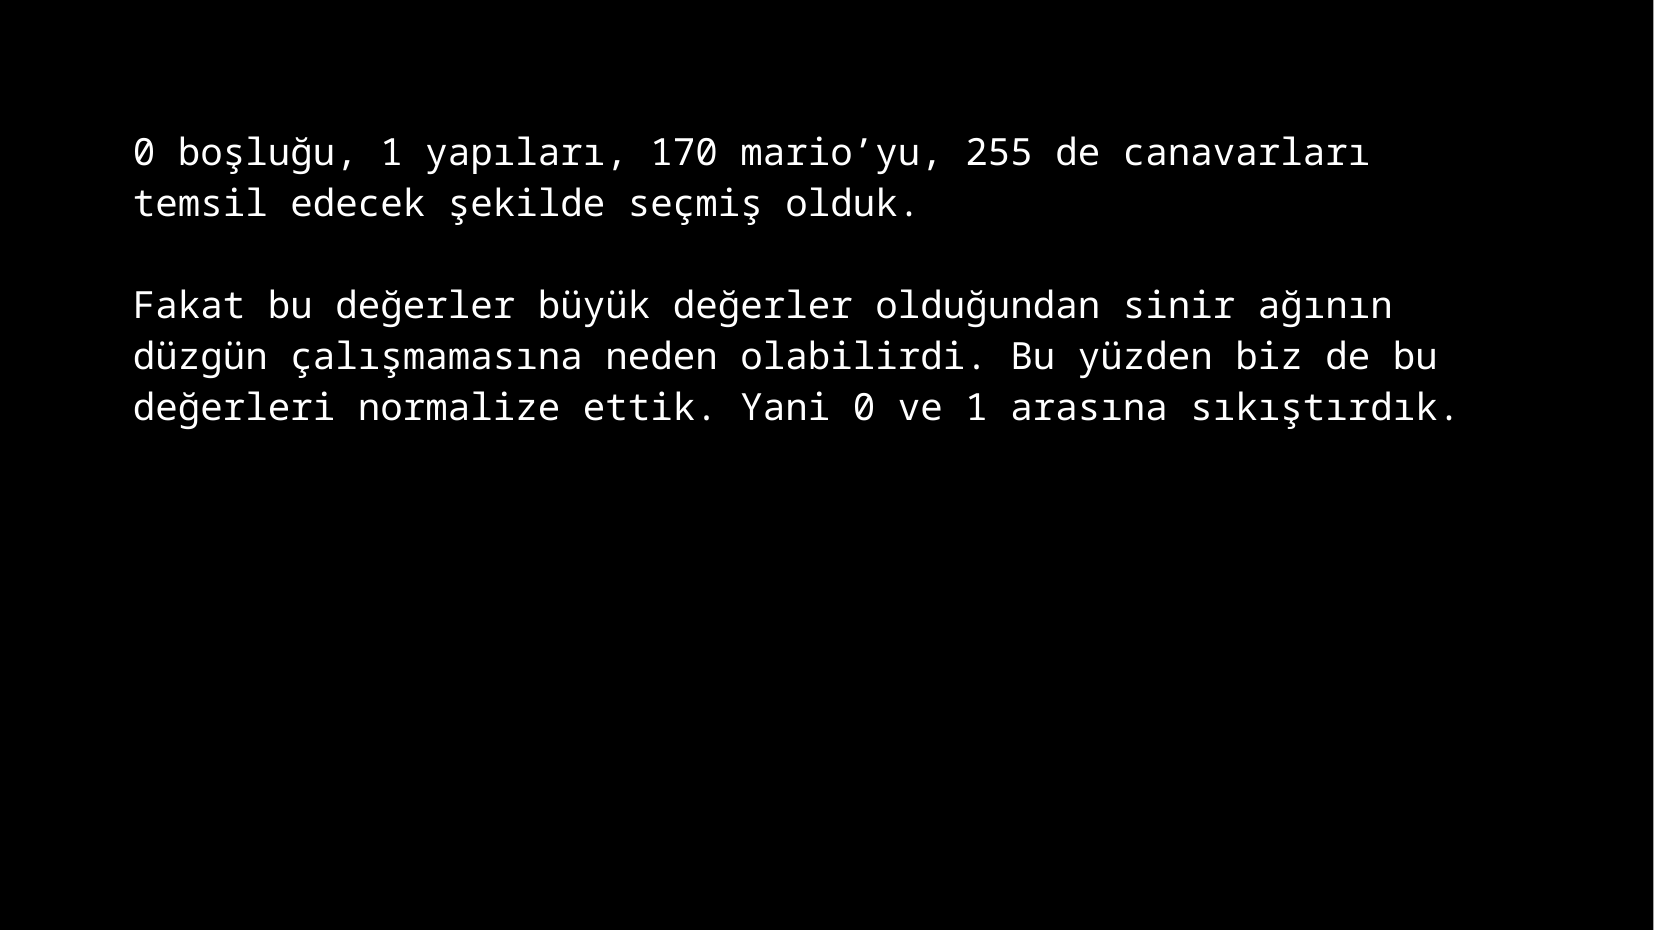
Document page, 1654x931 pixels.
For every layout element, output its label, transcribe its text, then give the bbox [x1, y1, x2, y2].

text_box 0 boşluğu, 1 yapıları, 170 mario’yu, 255 de canavarları temsil edecek şekilde seçmiş olduk. Fakat bu değerler büyük değerler olduğundan sinir ağının düzgün çalışmamasına neden olabilirdi. Bu yüzden biz de bu değerleri normalize ettik. Yani 0 ve 1 arasına sıkıştırdık. [118, 118, 1536, 358]
